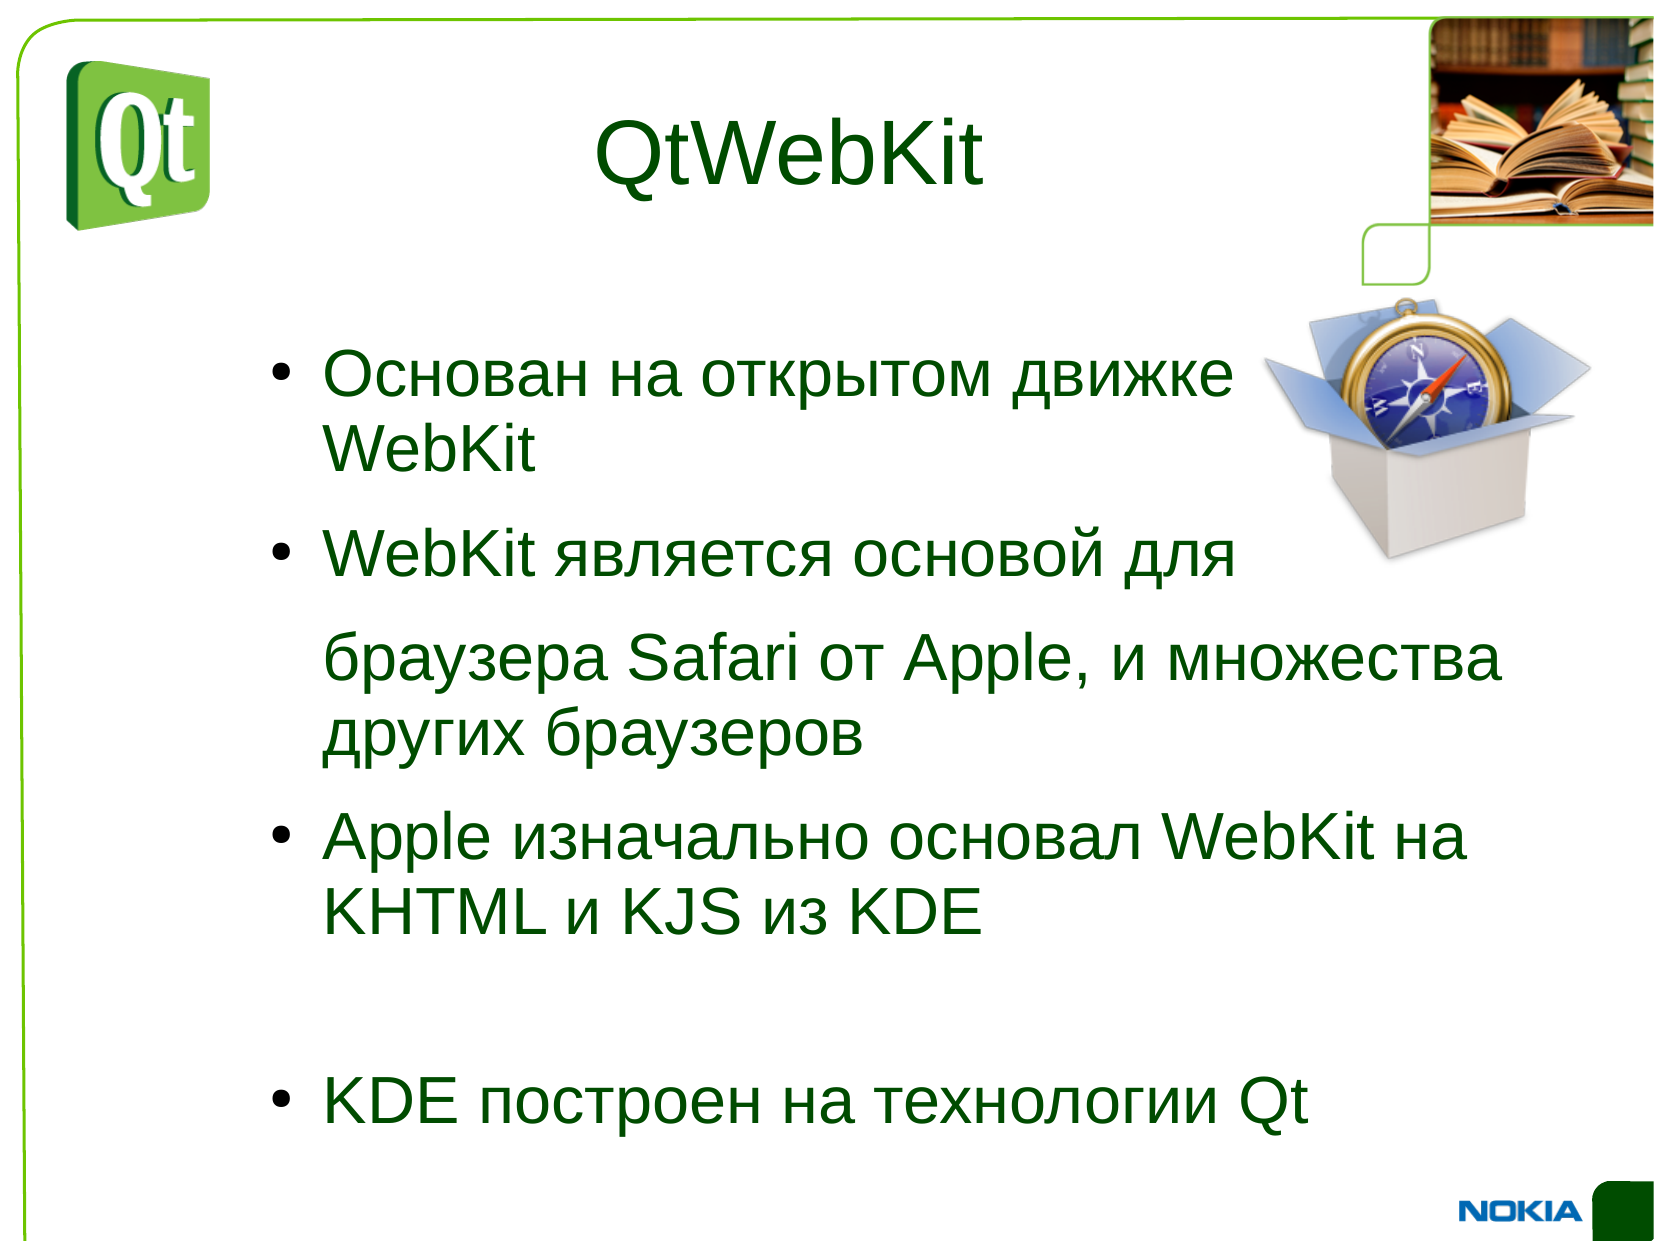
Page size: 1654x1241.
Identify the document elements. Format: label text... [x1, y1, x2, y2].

picture [1258, 5, 1654, 568]
list Основан на открытом движке WebKit WebKit является основой для браузера Safari от Apple, и множества других браузеров Apple изначально основал WebKit на KHTML и KJS из KDE KDE построен на технологии Qt [251, 336, 1565, 1138]
picture [1459, 1200, 1583, 1222]
title QtWebKit [251, 56, 1327, 250]
picture [66, 61, 210, 231]
